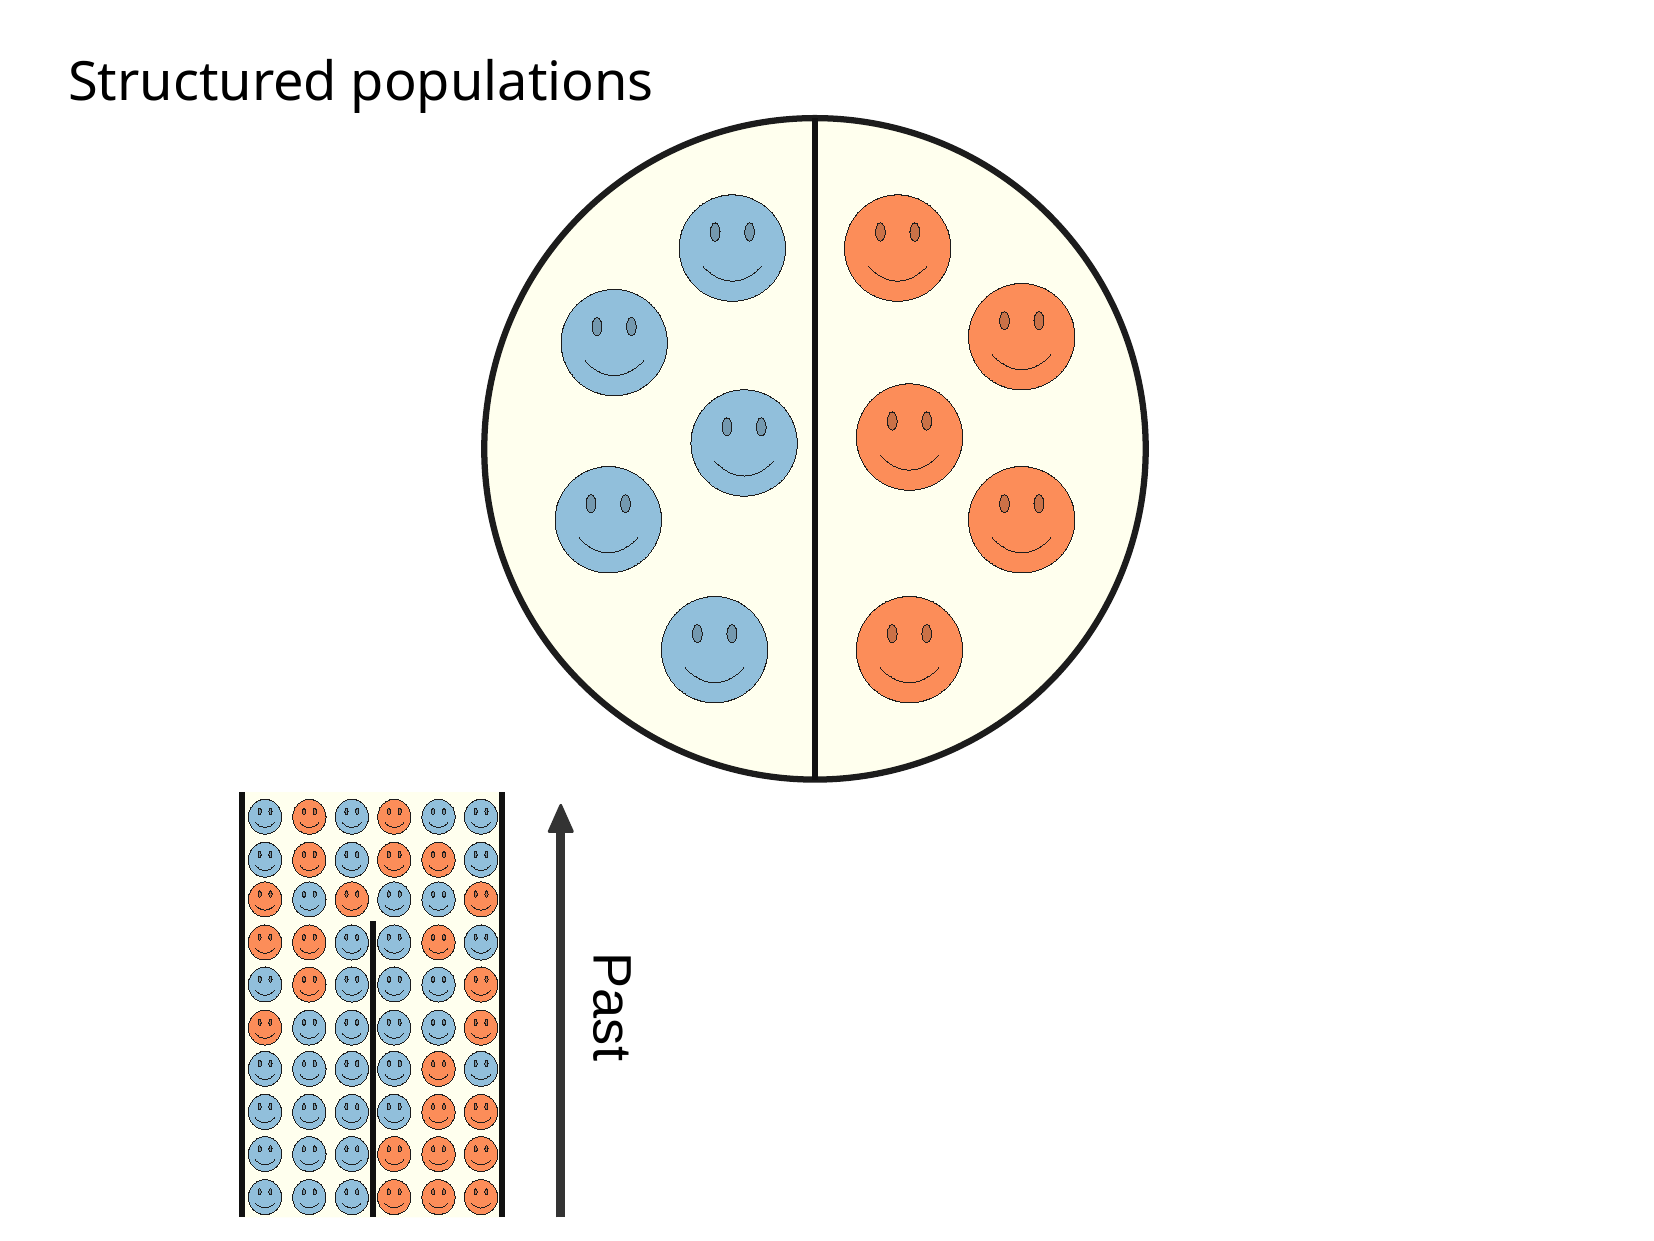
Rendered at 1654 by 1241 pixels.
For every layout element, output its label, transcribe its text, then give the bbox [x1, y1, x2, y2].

text_box Past [574, 937, 650, 1077]
text_box Structured populations [53, 35, 621, 109]
text_box [484, 118, 812, 780]
text_box [818, 118, 1146, 780]
text_box [241, 792, 502, 1218]
